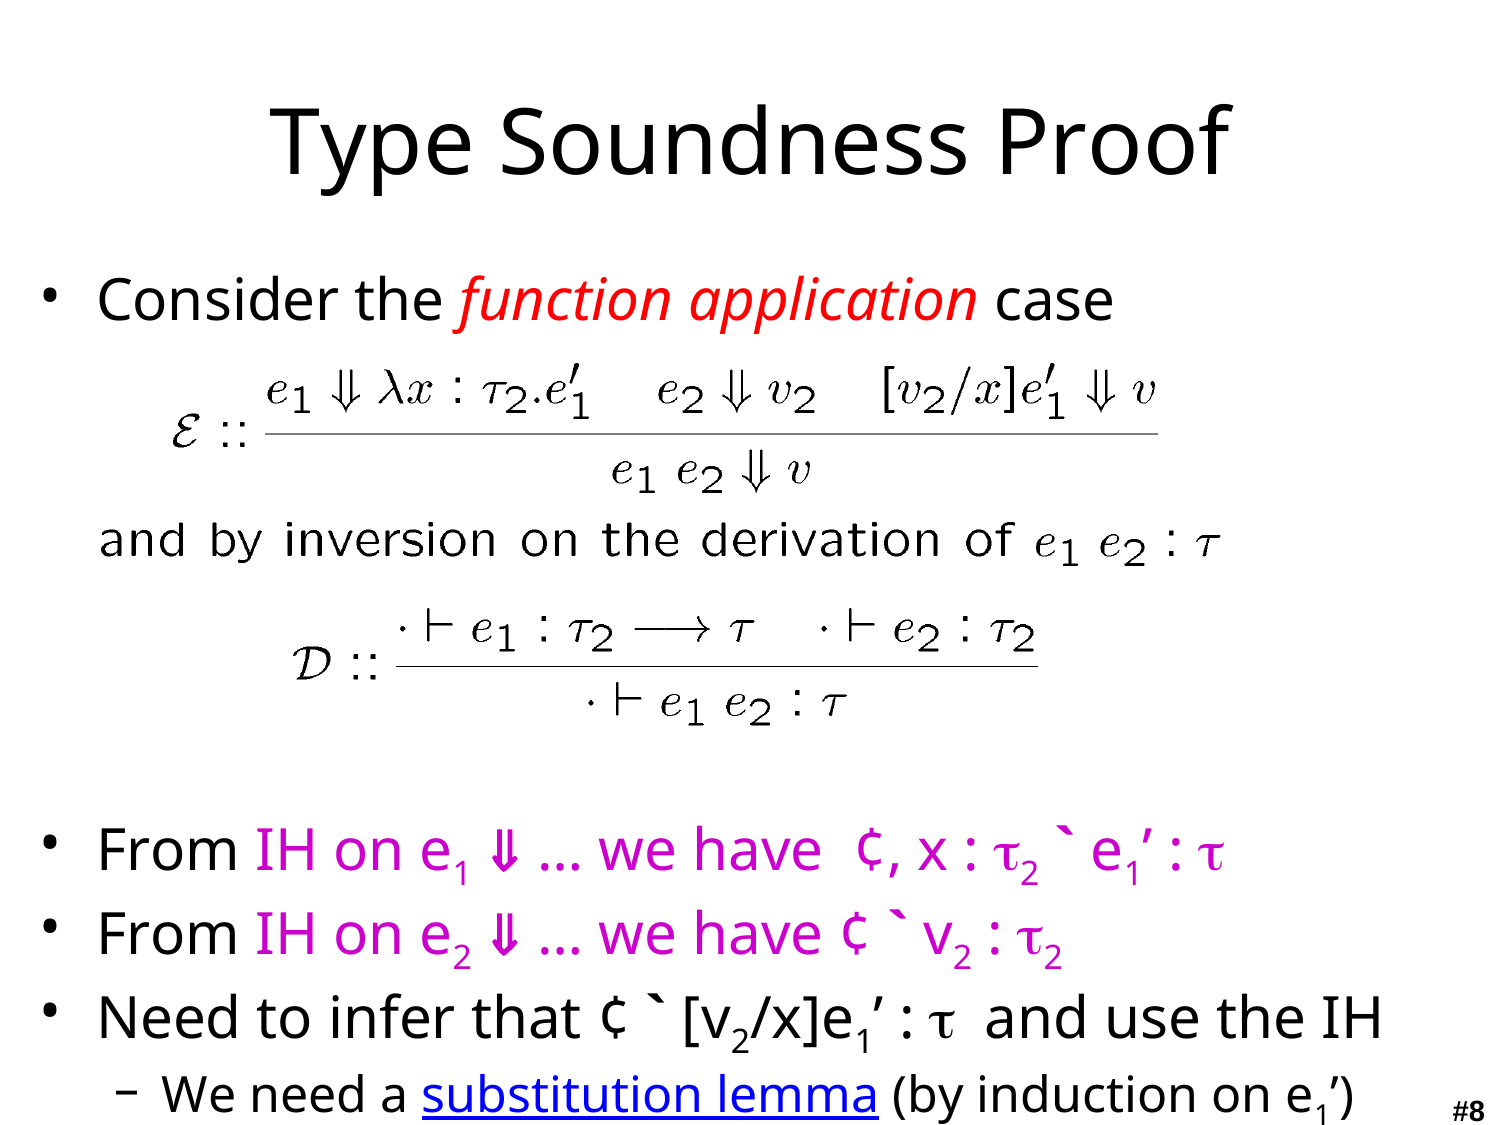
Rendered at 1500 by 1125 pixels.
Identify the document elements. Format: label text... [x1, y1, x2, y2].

picture [99, 362, 1222, 727]
list Consider the function application case From IH on e1  … we have ¢, x : 2 ` e1’ :  From IH on e2  … we have ¢ ` v2 : 2 Need to infer that ¢ ` [v2/x]e1’ : and use the IH We need a substitution lemma (by induction on e1’) [24, 262, 1476, 1101]
title Type Soundness Proof [24, 45, 1476, 233]
